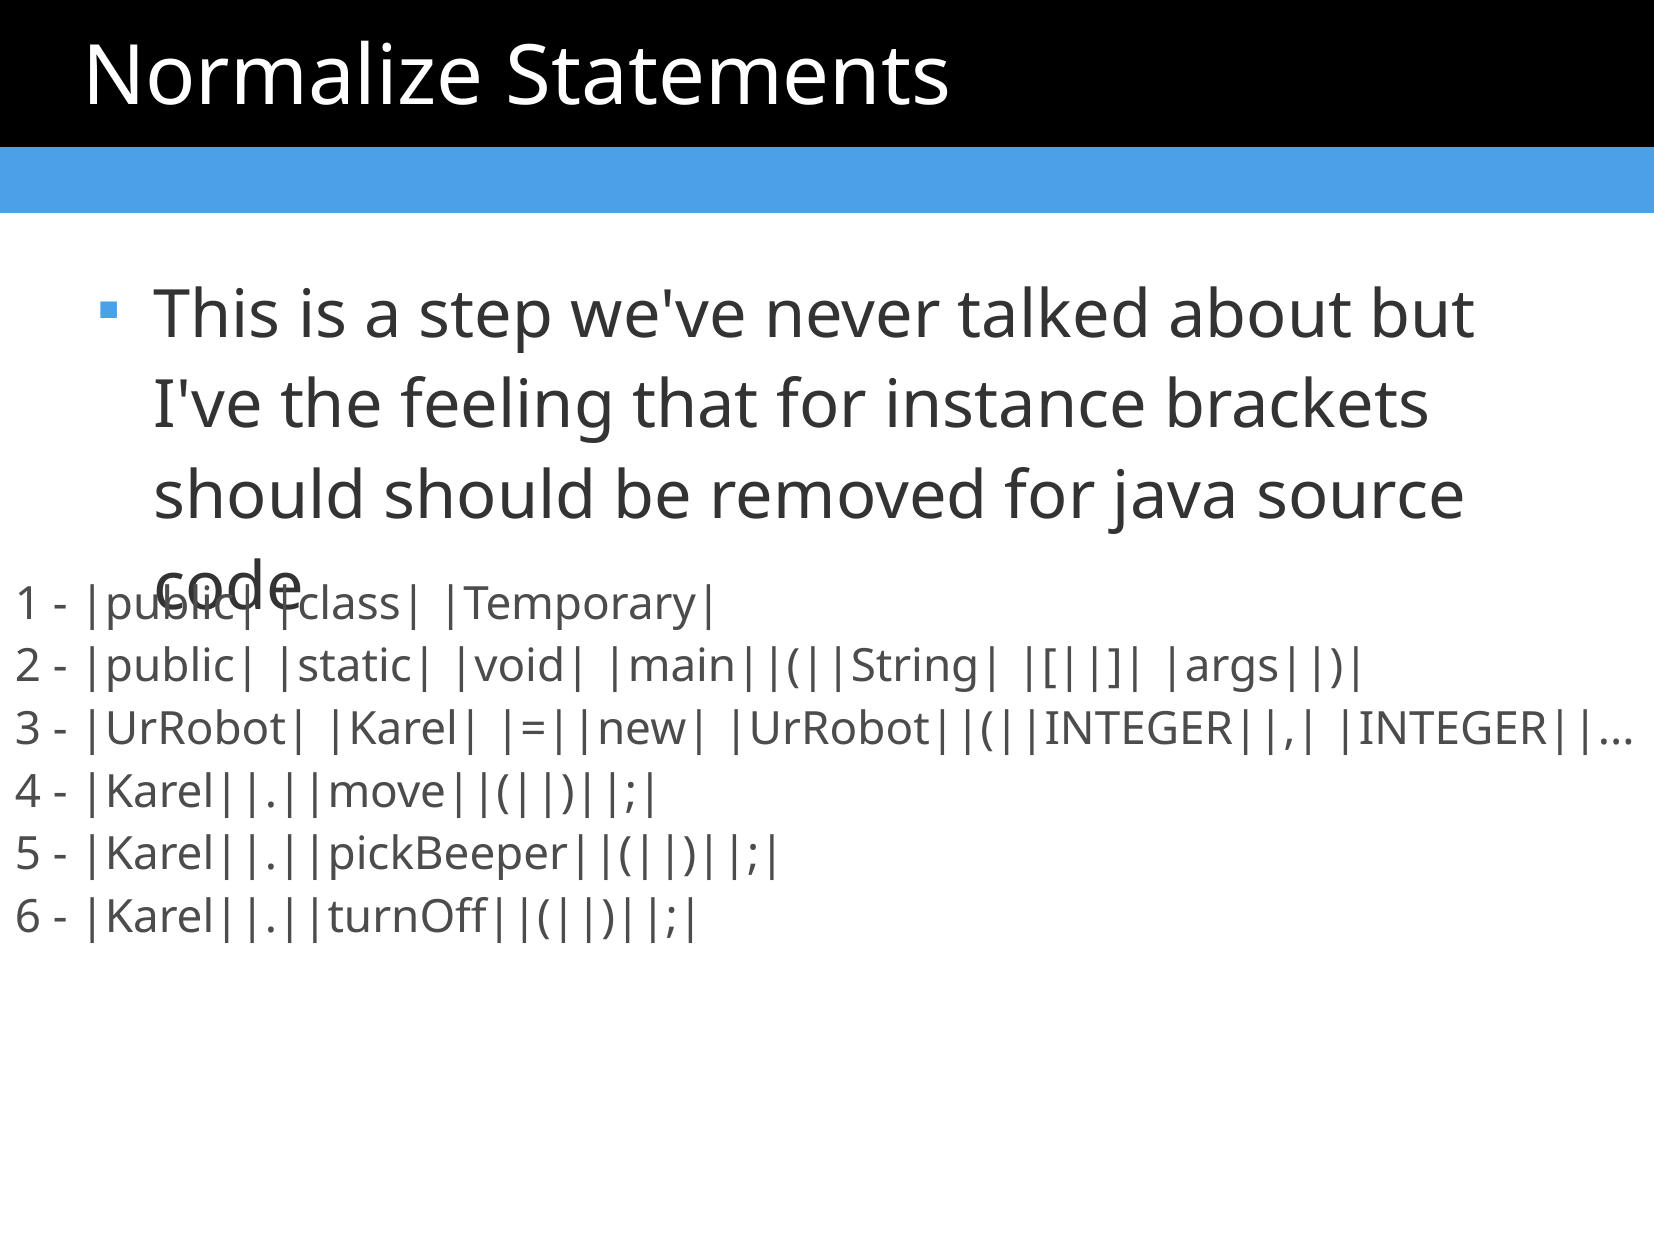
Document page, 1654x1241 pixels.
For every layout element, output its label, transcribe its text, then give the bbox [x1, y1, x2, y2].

title Normalize Statements [82, 8, 1571, 136]
list This is a step we've never talked about but I've the feeling that for instance brackets should should be removed for java source code [82, 898, 1571, 1109]
list This is a step we've never talked about but I've the feeling that for instance brackets should should be removed for java source code [82, 265, 1571, 562]
text_box 1 - |public| |class| |Temporary| 2 - |public| |static| |void| |main||(||String| |[||]| |args||)| 3 - |UrRobot| |Karel| |=||new| |UrRobot||(||INTEGER||,| |INTEGER||... 4 - |Karel||.||move||(||)||;| 5 - |Karel||.||pickBeeper||(||)||;| 6 - |Karel||.||turnOff||(||)||;| [0, 562, 1604, 898]
